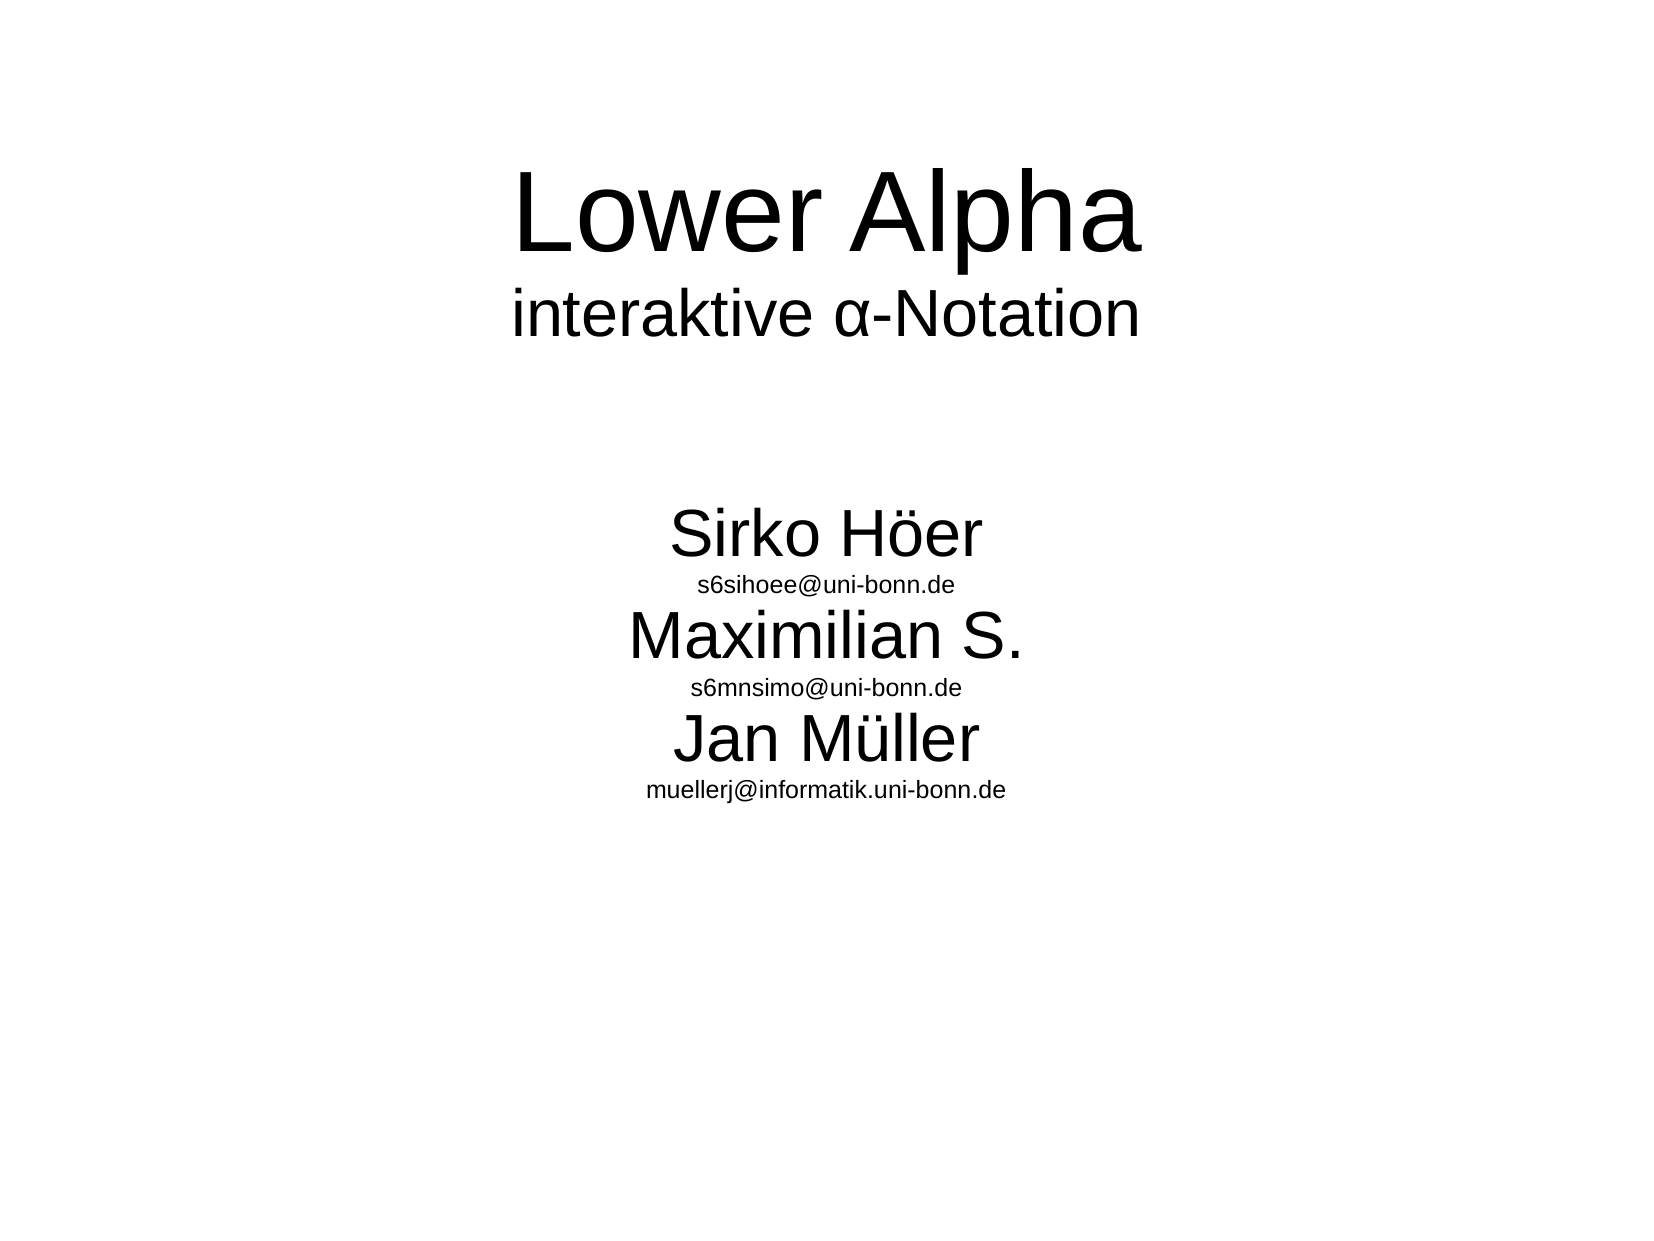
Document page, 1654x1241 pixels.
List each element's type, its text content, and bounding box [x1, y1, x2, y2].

subtitle Sirko Höer s6sihoee@uni-bonn.de Maximilian S. s6mnsimo@uni-bonn.de Jan Müller muellerj@informatik.uni-bonn.de [82, 290, 1571, 1010]
title Lower Alpha interaktive α-Notation [82, 49, 1571, 290]
